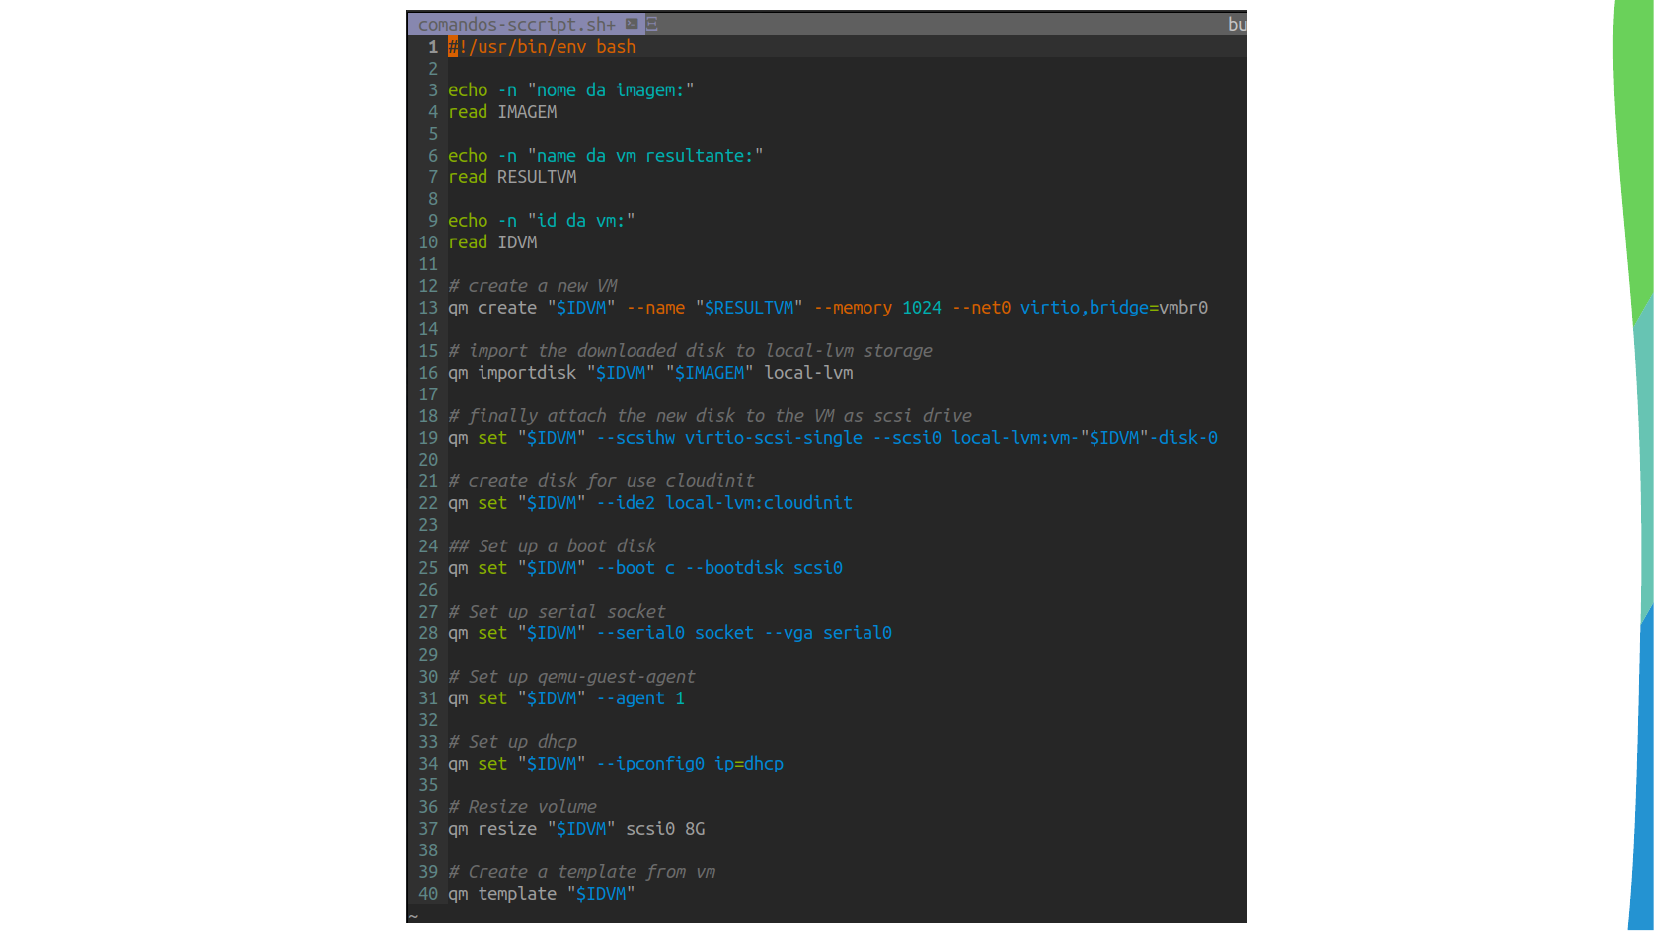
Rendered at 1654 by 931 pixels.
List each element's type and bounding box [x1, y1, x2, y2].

picture [406, 10, 1247, 923]
